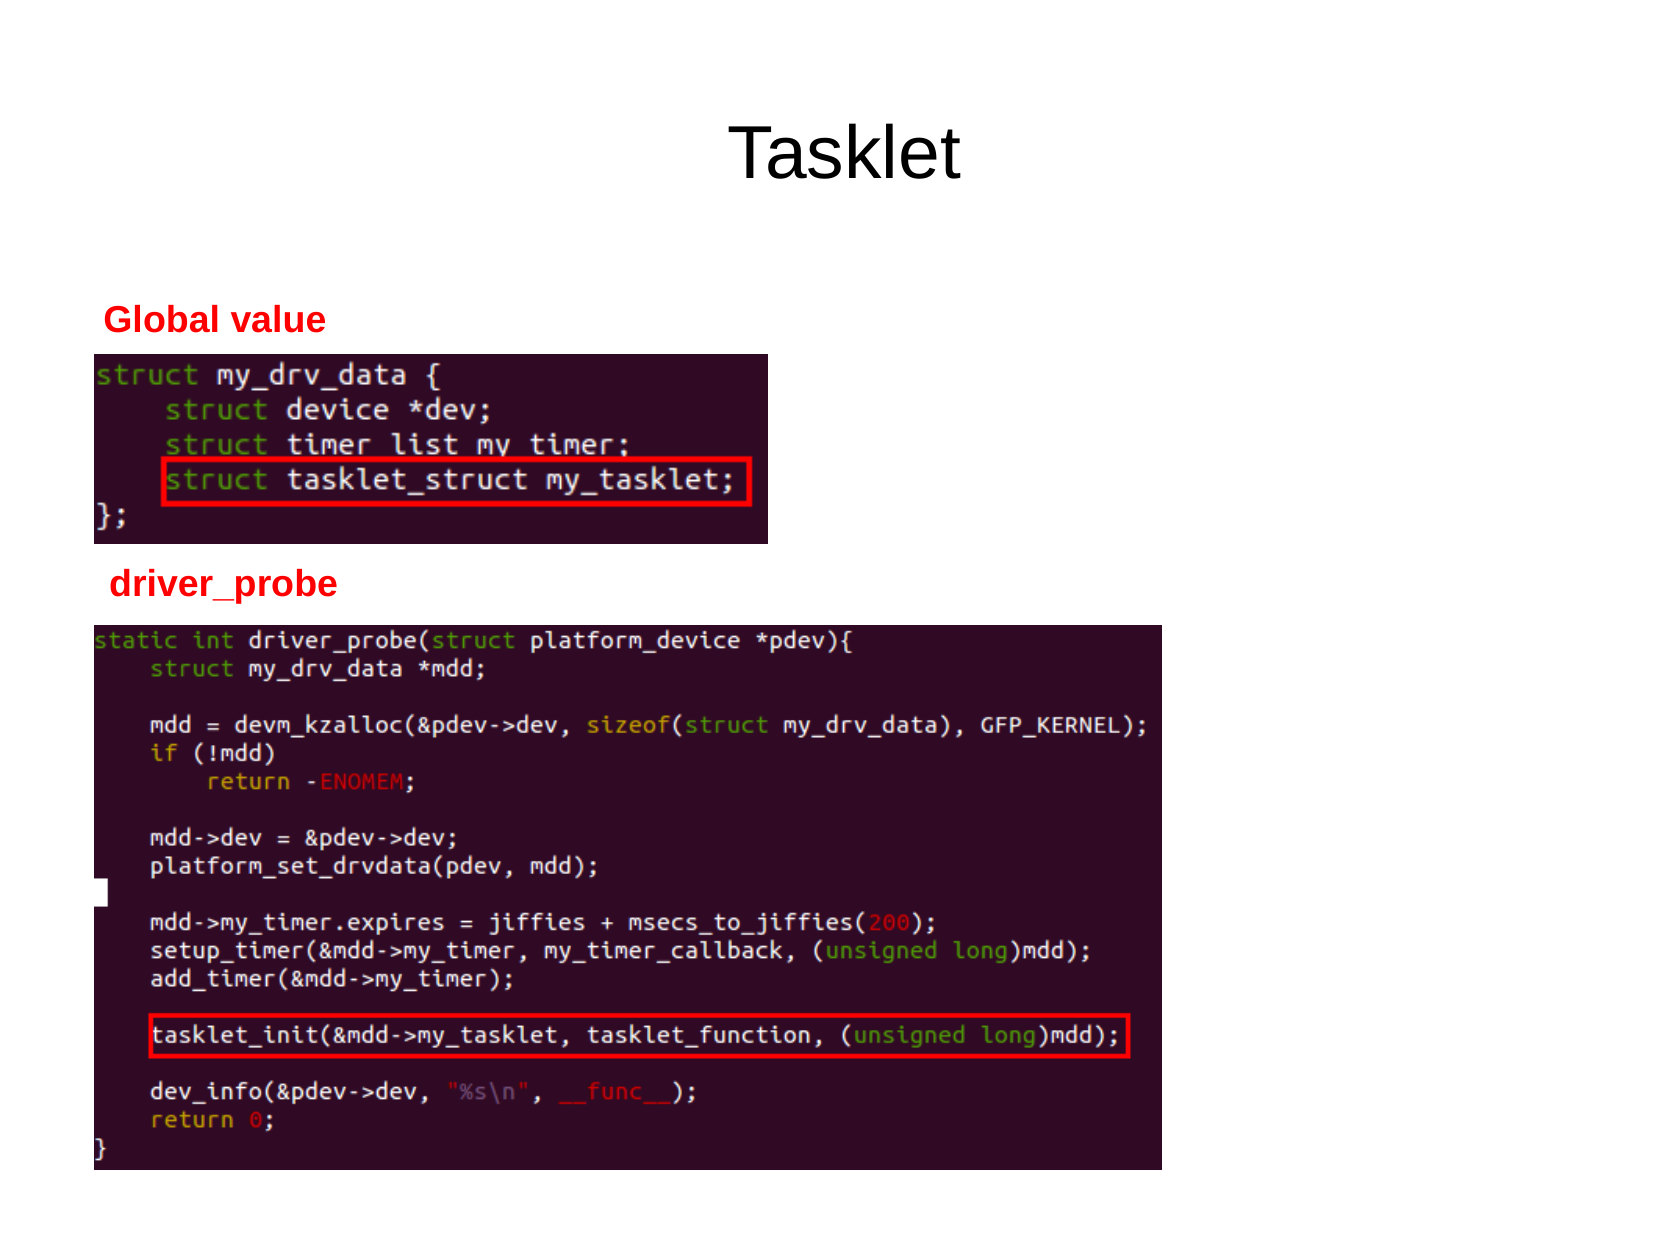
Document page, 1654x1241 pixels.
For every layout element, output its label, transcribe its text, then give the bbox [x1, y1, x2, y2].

title Tasklet [82, 49, 1571, 257]
text_box driver_probe [94, 555, 544, 612]
text_box Global value [88, 291, 538, 349]
picture [94, 354, 768, 544]
picture [94, 625, 1162, 1170]
